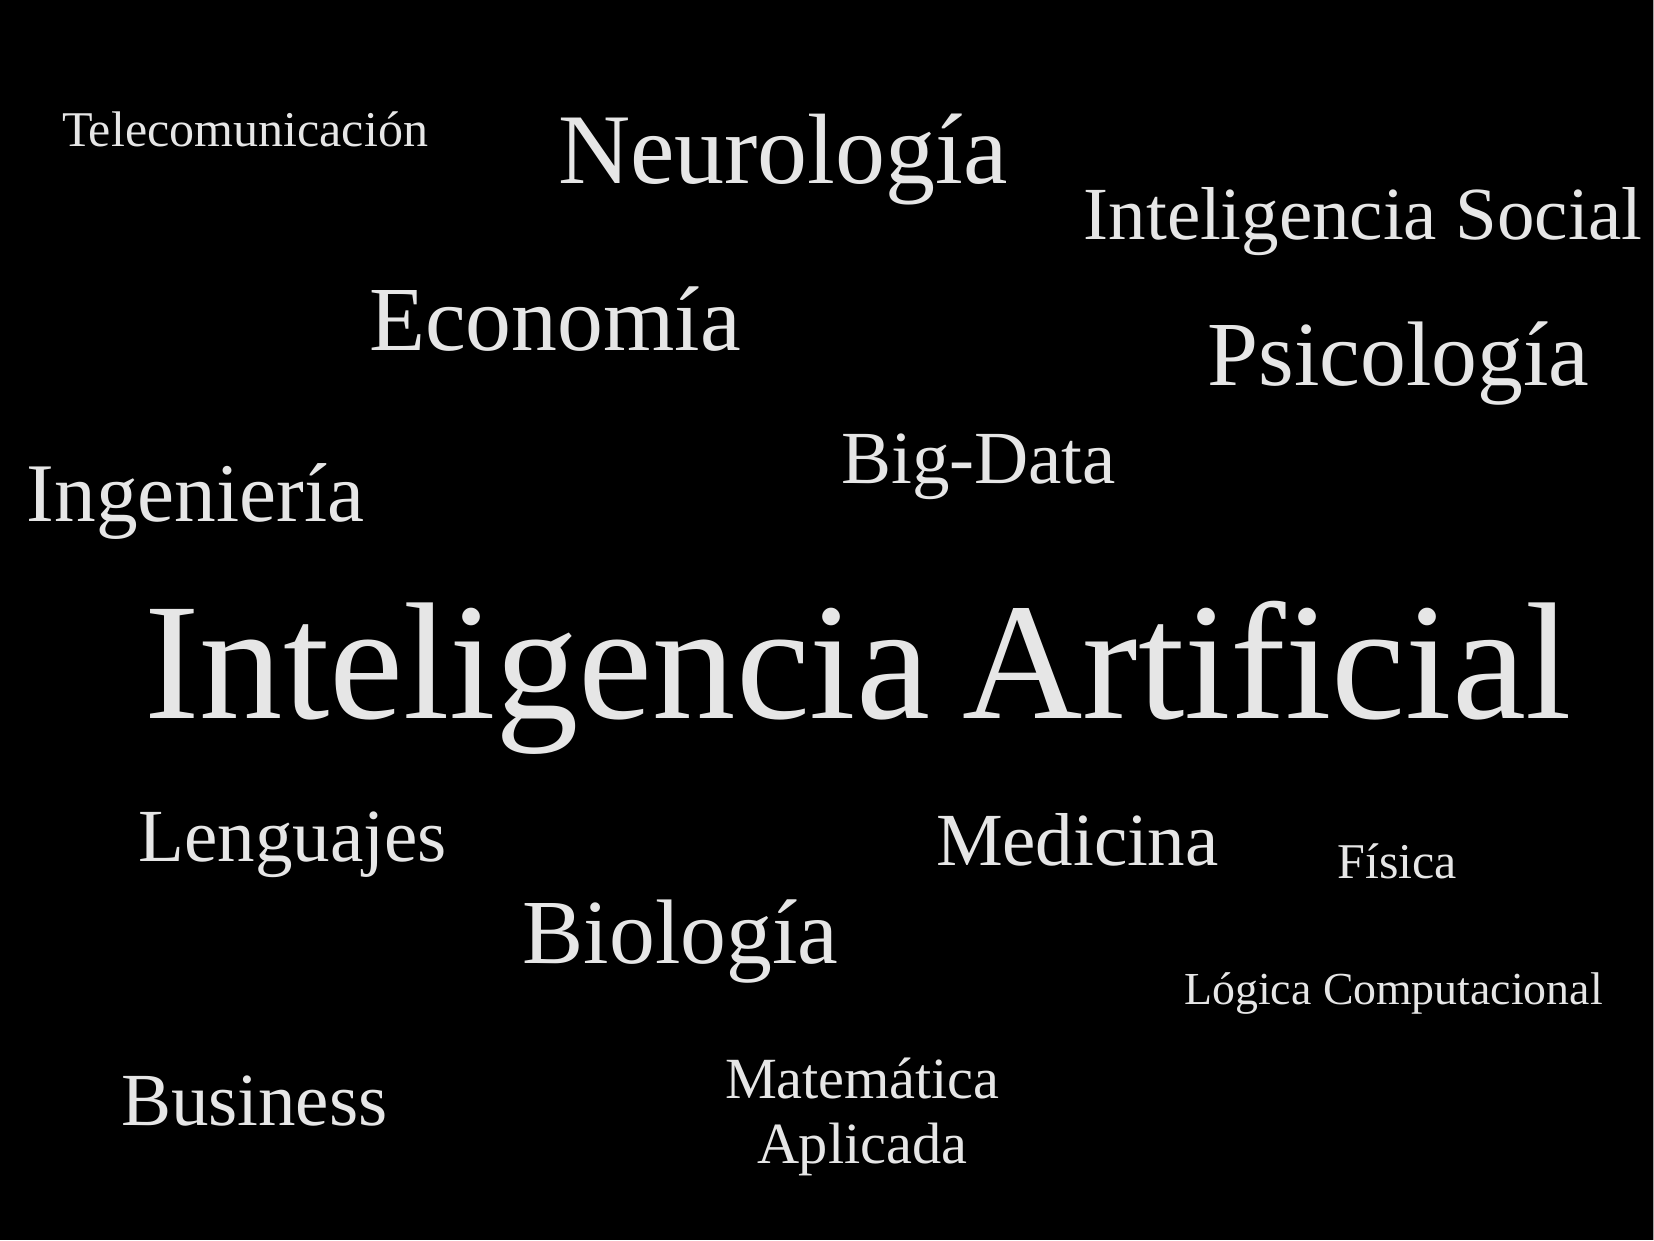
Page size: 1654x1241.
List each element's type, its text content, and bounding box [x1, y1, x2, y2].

text_box Ingeniería [11, 440, 390, 650]
text_box Telecomunicación [47, 94, 473, 175]
text_box Inteligencia Artificial [129, 563, 1654, 763]
text_box Física [1322, 826, 1512, 898]
text_box Neurología [543, 86, 1087, 213]
text_box Business [106, 1051, 497, 1150]
text_box Lógica Computacional [1157, 956, 1630, 1023]
text_box Medicina [921, 791, 1252, 890]
text_box Big-Data [826, 409, 1140, 508]
text_box Biología [507, 874, 886, 991]
text_box Matemática Aplicada [708, 1039, 1016, 1184]
text_box Inteligencia Social [1068, 165, 1654, 264]
text_box Lenguajes [124, 787, 485, 886]
text_box Economía [354, 261, 804, 378]
text_box Psicología [1192, 296, 1619, 414]
